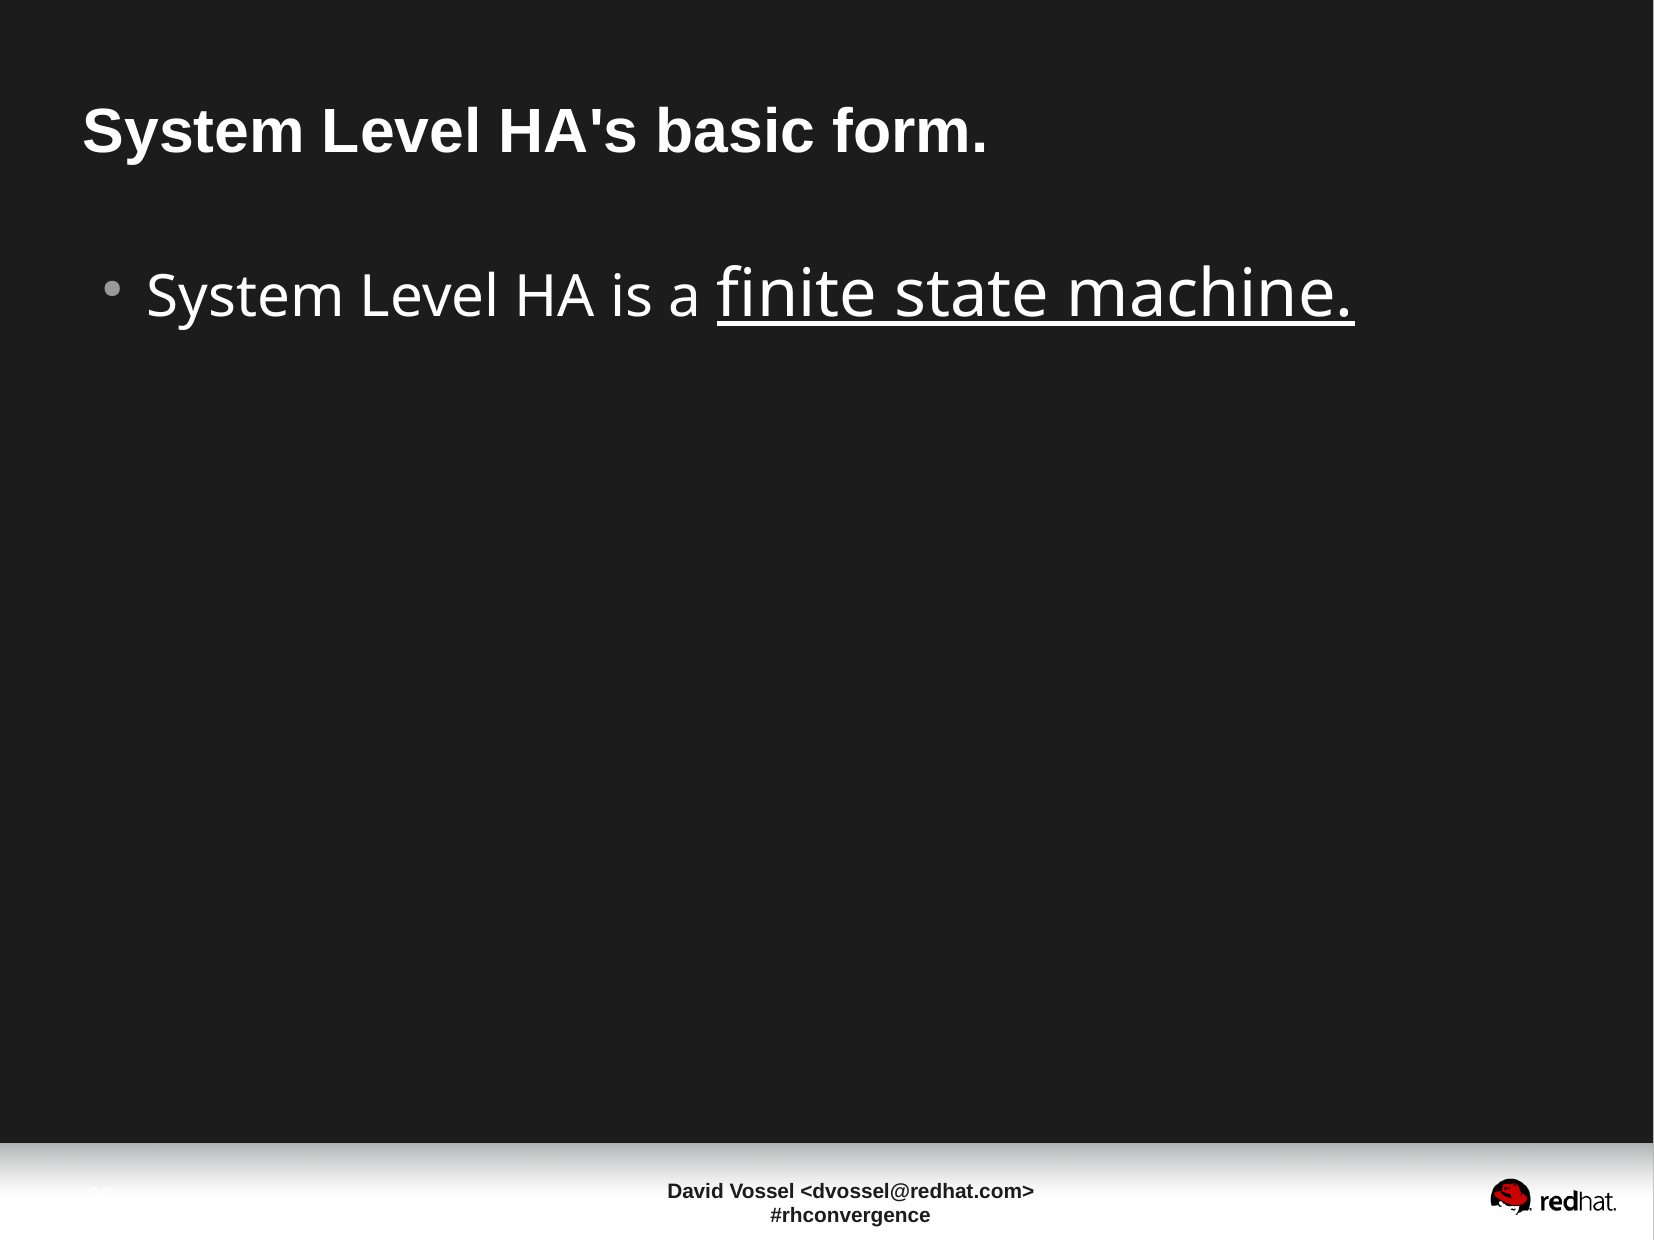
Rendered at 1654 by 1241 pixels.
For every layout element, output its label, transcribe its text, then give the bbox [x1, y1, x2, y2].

picture [0, 1143, 1654, 1241]
list System Level HA is a finite state machine. [86, 244, 1576, 1039]
title System Level HA's basic form. [82, 37, 1571, 226]
